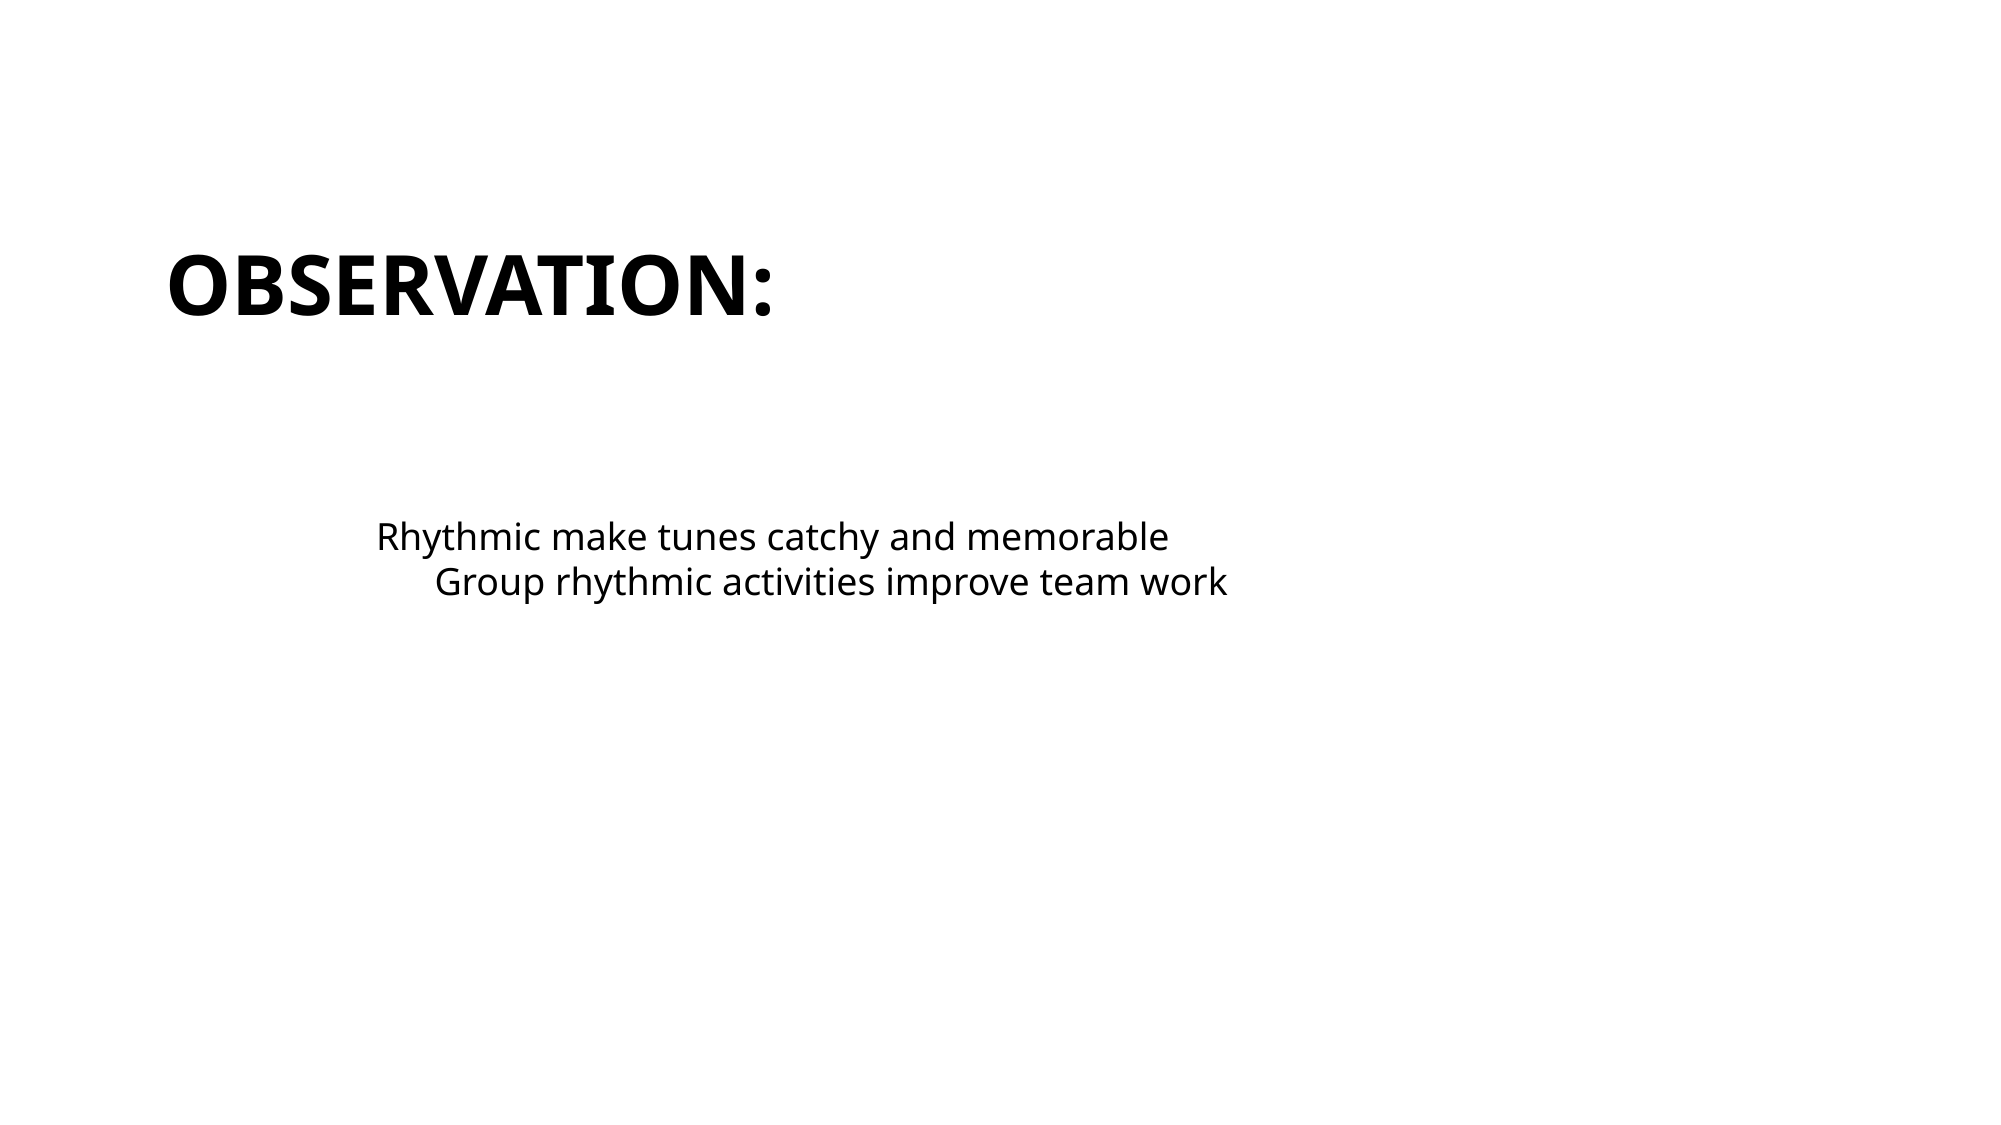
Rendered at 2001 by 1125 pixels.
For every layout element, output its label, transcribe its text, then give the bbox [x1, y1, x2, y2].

text_box Rhythmic make tunes catchy and memorable Group rhythmic activities improve team work [322, 505, 1771, 658]
title OBSERVATION: [150, 224, 1850, 412]
